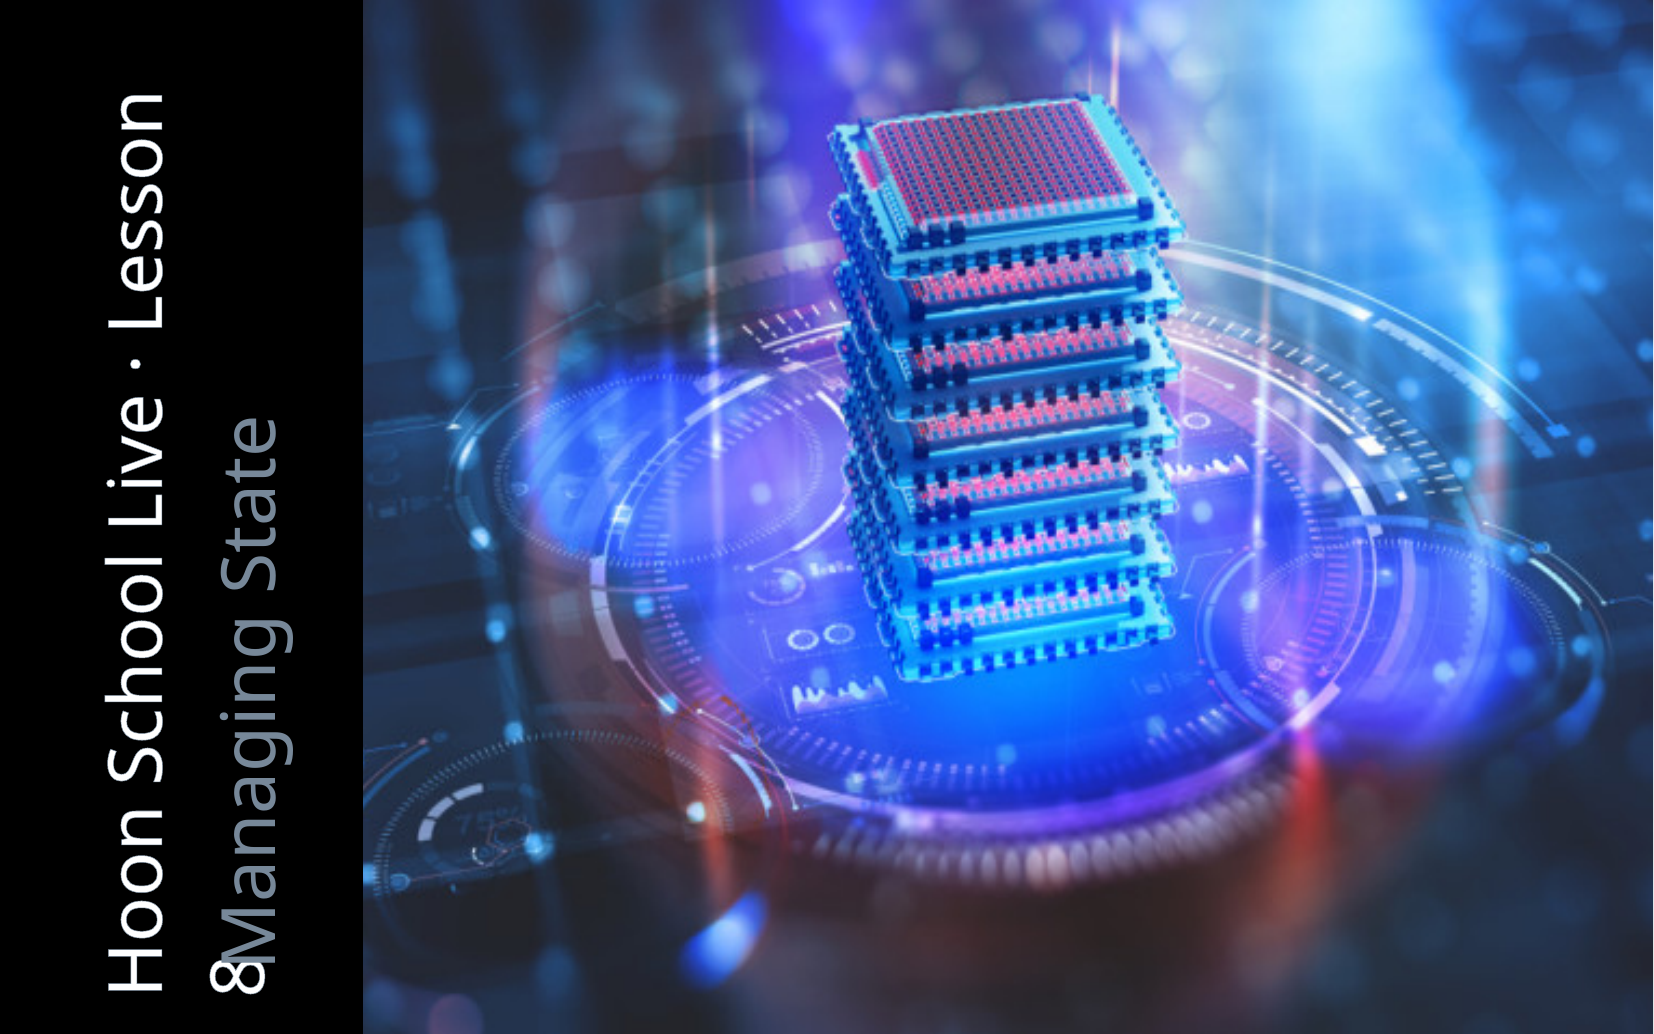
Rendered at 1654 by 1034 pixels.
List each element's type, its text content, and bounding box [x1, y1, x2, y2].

text_box Managing State [187, 75, 281, 986]
text_box Hoon School Live · Lesson 8 [74, 30, 168, 1013]
picture [363, 0, 1654, 1034]
